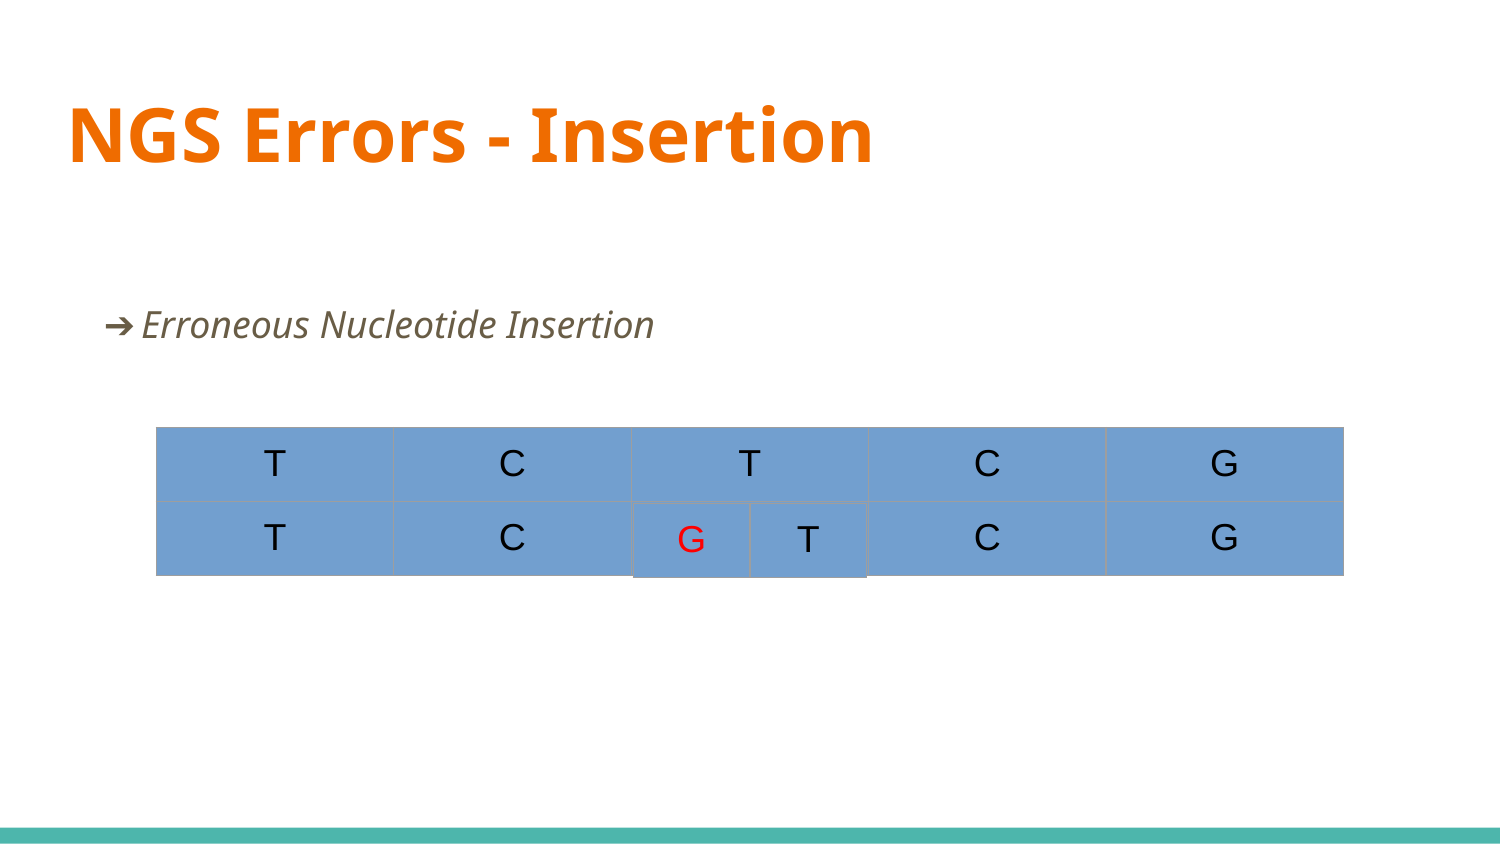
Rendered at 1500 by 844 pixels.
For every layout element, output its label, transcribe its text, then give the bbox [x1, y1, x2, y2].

title NGS Errors - Insertion [51, 72, 1449, 189]
table_cell T [157, 502, 393, 575]
table_cell C [869, 502, 1105, 575]
table_header C [869, 428, 1105, 501]
table_header T [157, 428, 393, 501]
table_header T [751, 504, 866, 577]
table_header C [394, 428, 631, 501]
table_cell G [1107, 502, 1343, 575]
table_header G [1107, 428, 1343, 501]
list Erroneous Nucleotide Insertion [51, 207, 1449, 750]
table_cell C [394, 502, 631, 575]
table_header T [632, 428, 868, 501]
table_header G [634, 504, 749, 577]
